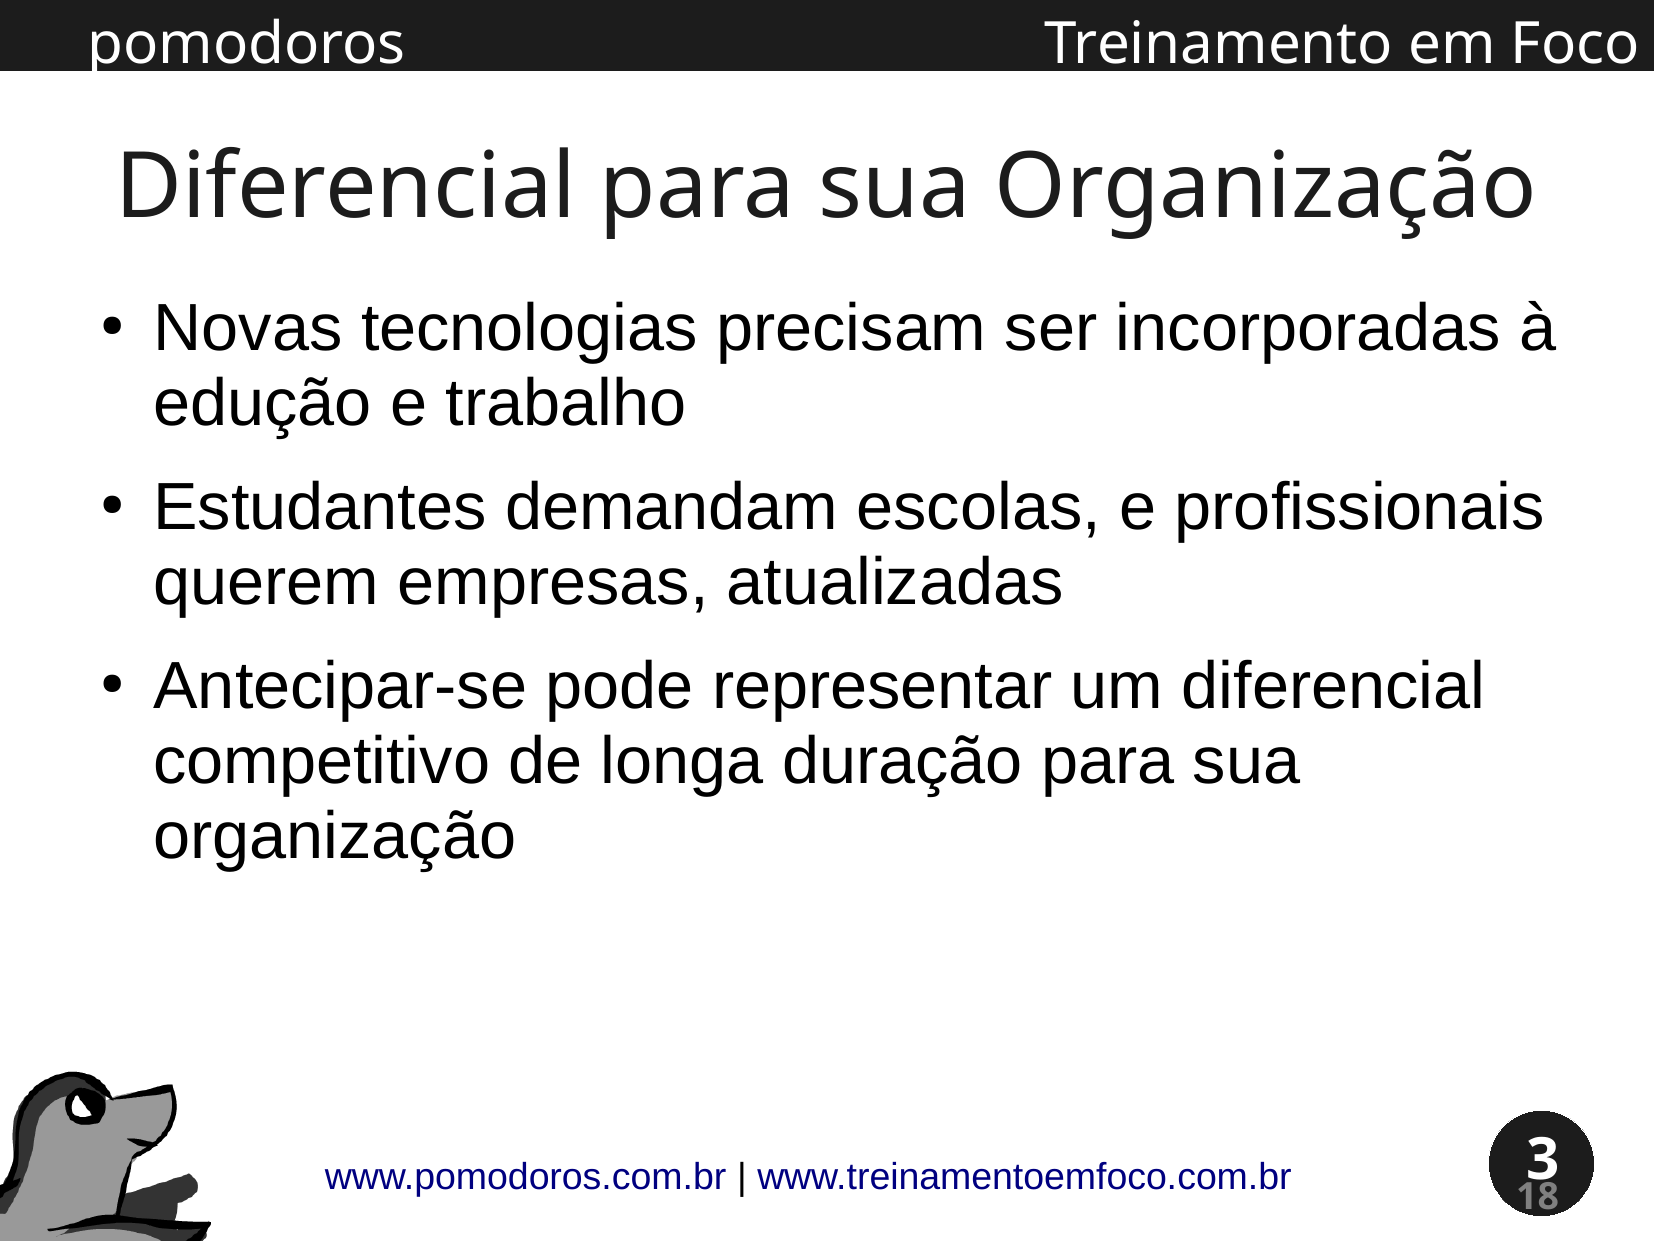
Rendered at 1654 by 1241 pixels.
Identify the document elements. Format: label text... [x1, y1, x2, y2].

list Novas tecnologias precisam ser incorporadas à edução e trabalho Estudantes demandam escolas, e profissionais querem empresas, atualizadas Antecipar-se pode representar um diferencial competitivo de longa duração para sua organização [82, 290, 1571, 1010]
picture [0, 1003, 249, 1241]
title Diferencial para sua Organização [82, 78, 1571, 287]
